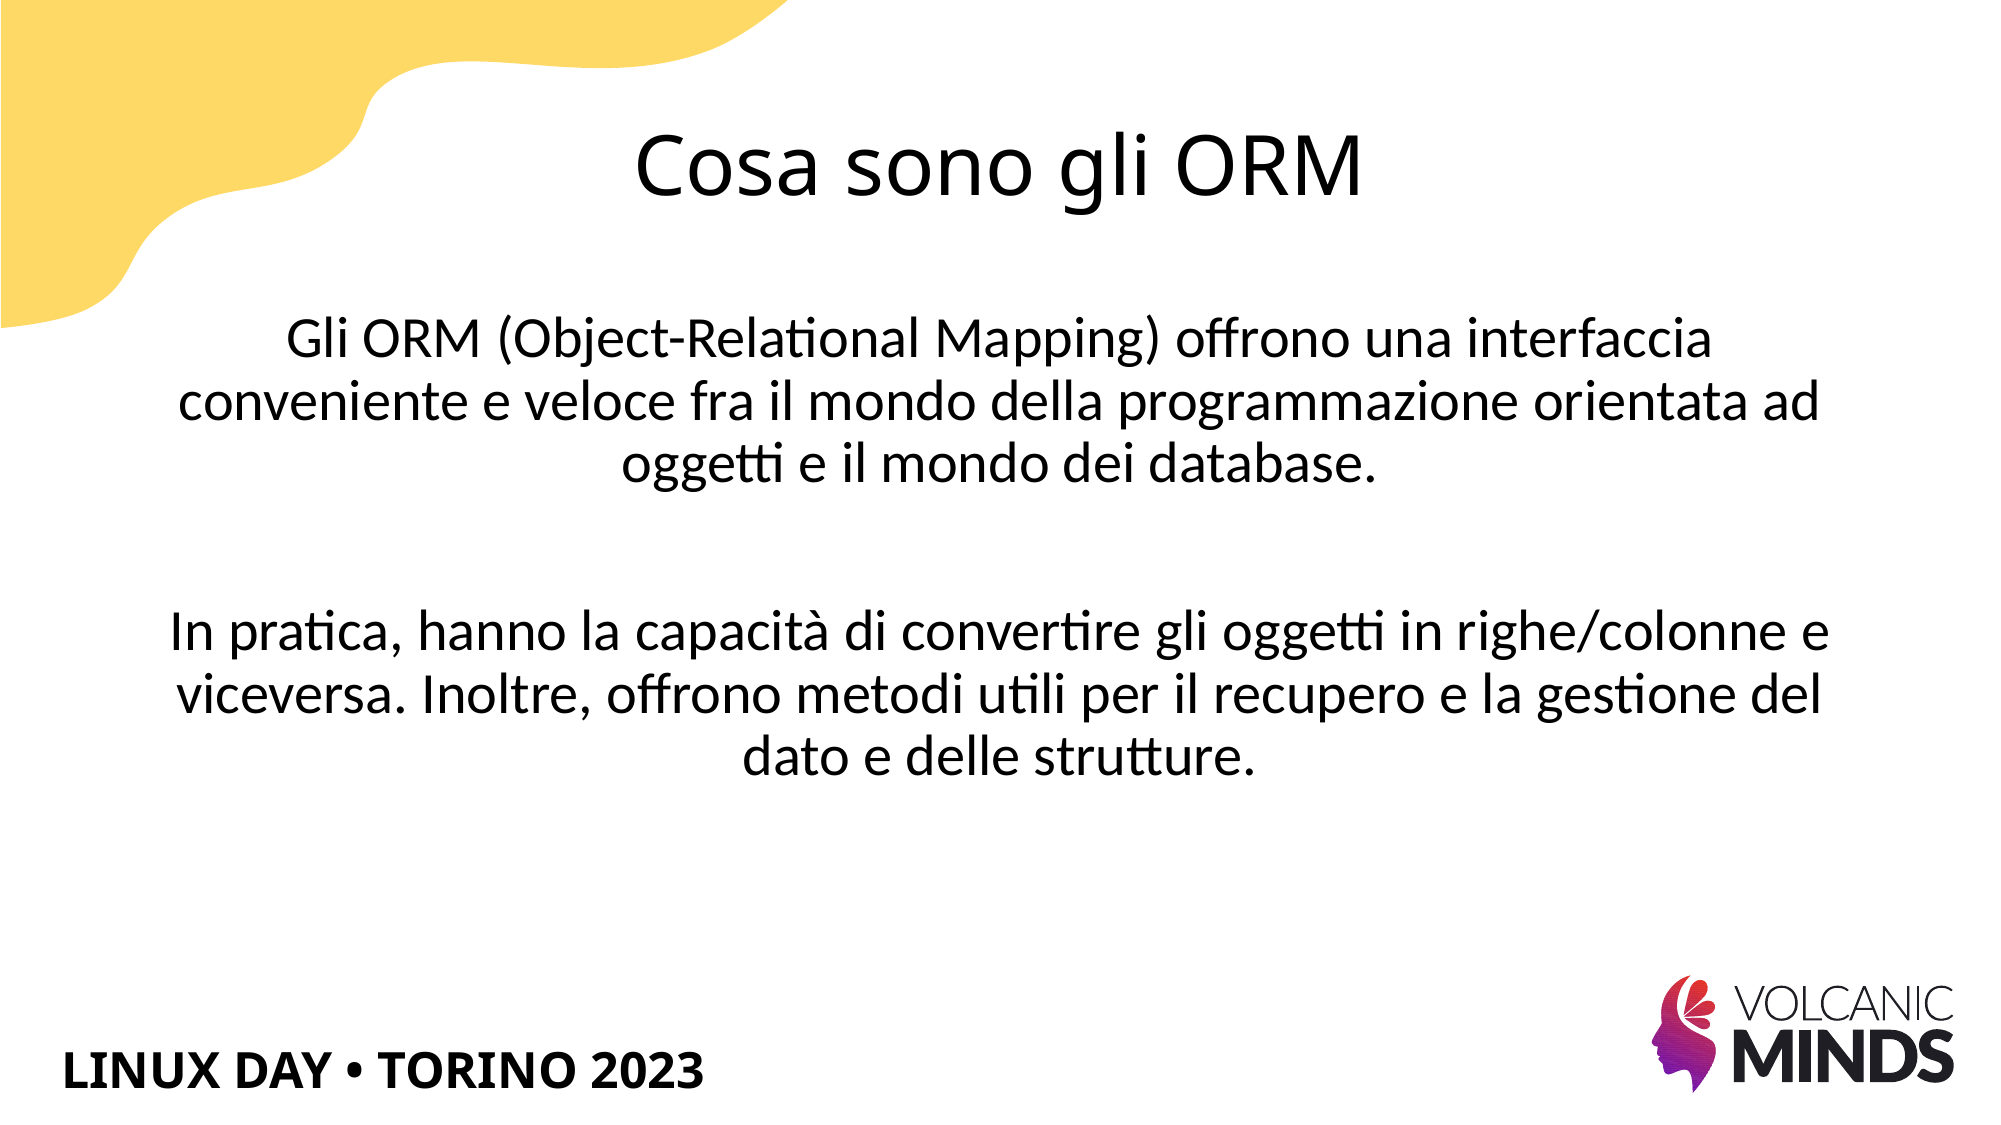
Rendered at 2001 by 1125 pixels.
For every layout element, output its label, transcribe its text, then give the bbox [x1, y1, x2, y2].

list Gli ORM (Object-Relational Mapping) offrono una interfaccia conveniente e veloce fra il mondo della programmazione orientata ad oggetti e il mondo dei database. In pratica, hanno la capacità di convertire gli oggetti in righe/colonne e viceversa. Inoltre, offrono metodi utili per il recupero e la gestione del dato e delle strutture. [137, 299, 1863, 1014]
picture [1651, 975, 1955, 1093]
picture [0, 0, 906, 631]
text_box LINUX DAY • TORINO 2023 [46, 961, 1547, 1107]
title Cosa sono gli ORM [137, 59, 1863, 278]
